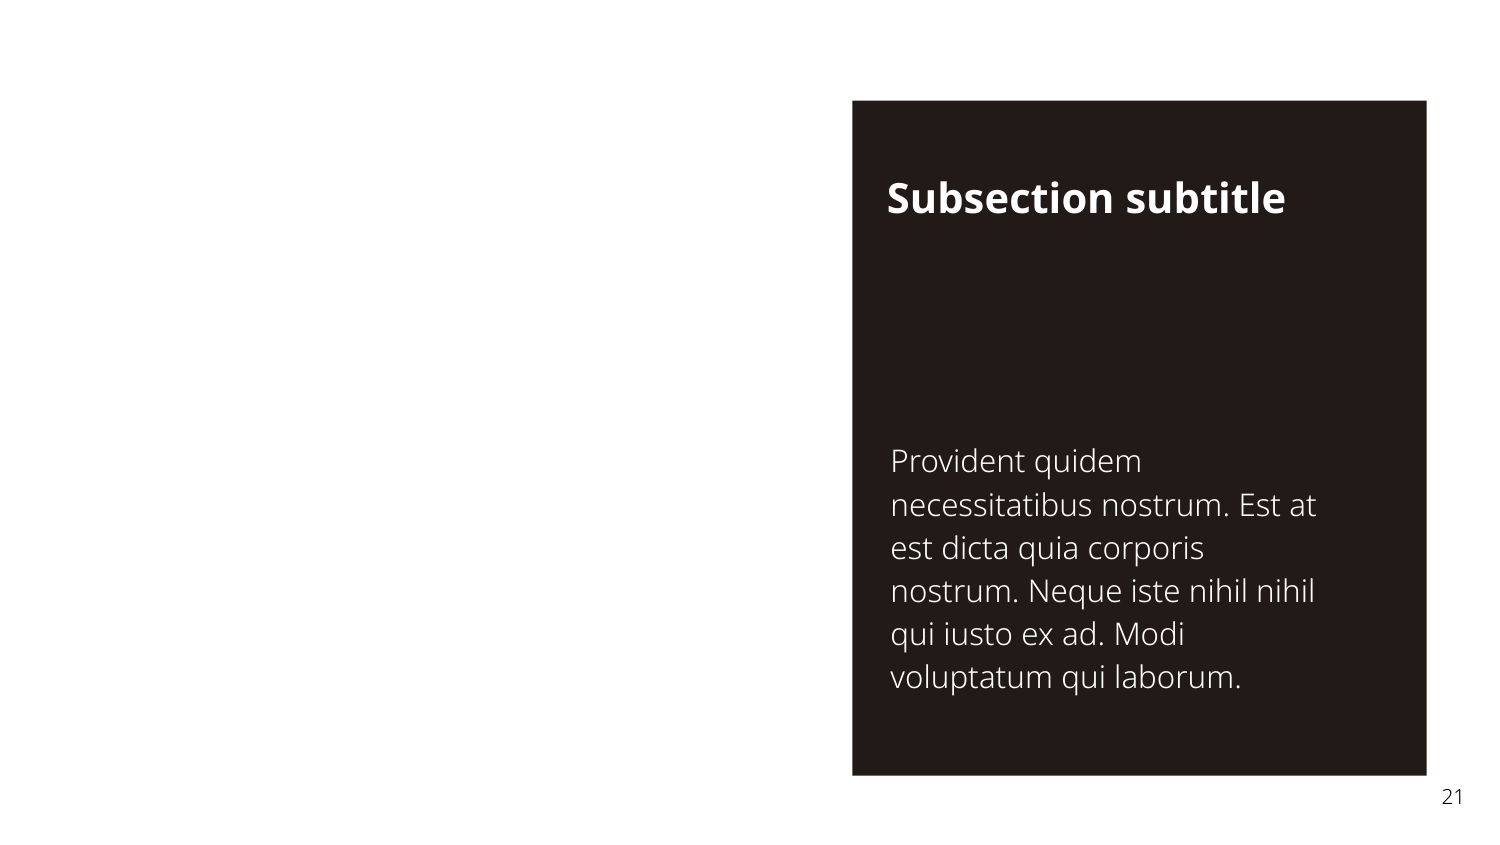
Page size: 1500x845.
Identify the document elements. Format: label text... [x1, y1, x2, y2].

title Subsection subtitle [871, 168, 1426, 263]
title Provident quidem necessitatibus nostrum. Est at est dicta quia corporis nostrum. Neque iste nihil nihil qui iusto ex ad. Modi voluptatum qui laborum. [875, 421, 1344, 753]
